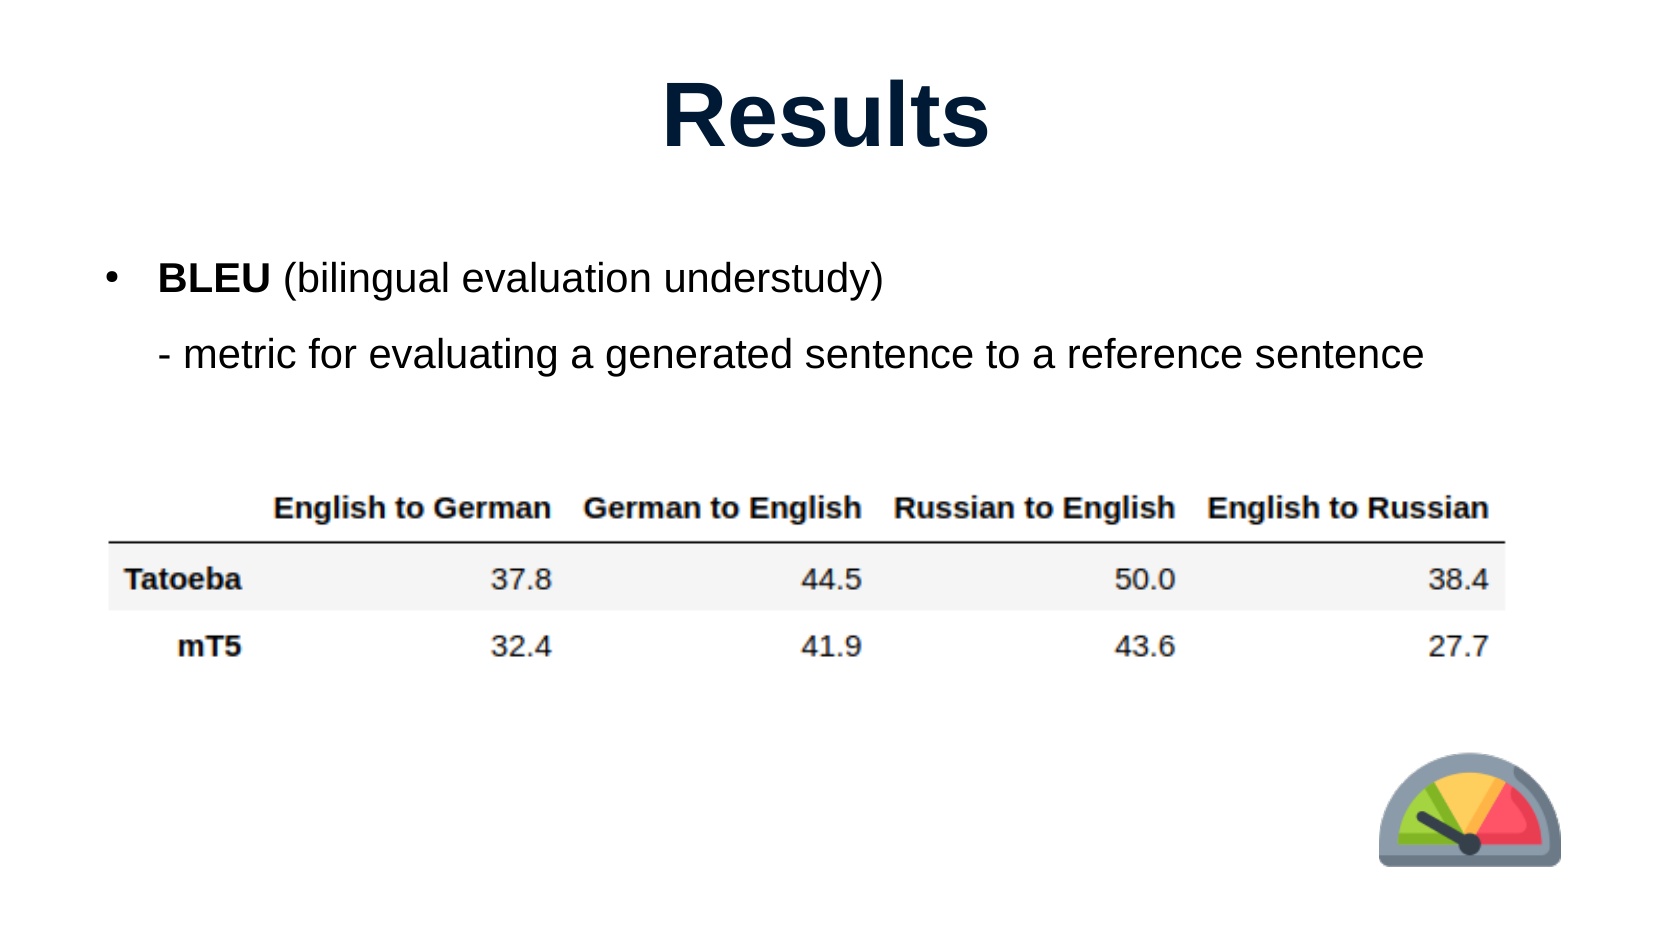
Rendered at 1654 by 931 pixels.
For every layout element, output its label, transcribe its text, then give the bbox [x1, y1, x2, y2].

picture [105, 477, 1514, 706]
picture [1379, 719, 1561, 901]
list BLEU (bilingual evaluation understudy) - metric for evaluating a generated sentence to a reference sentence [86, 255, 1576, 795]
title Results [82, 37, 1571, 193]
